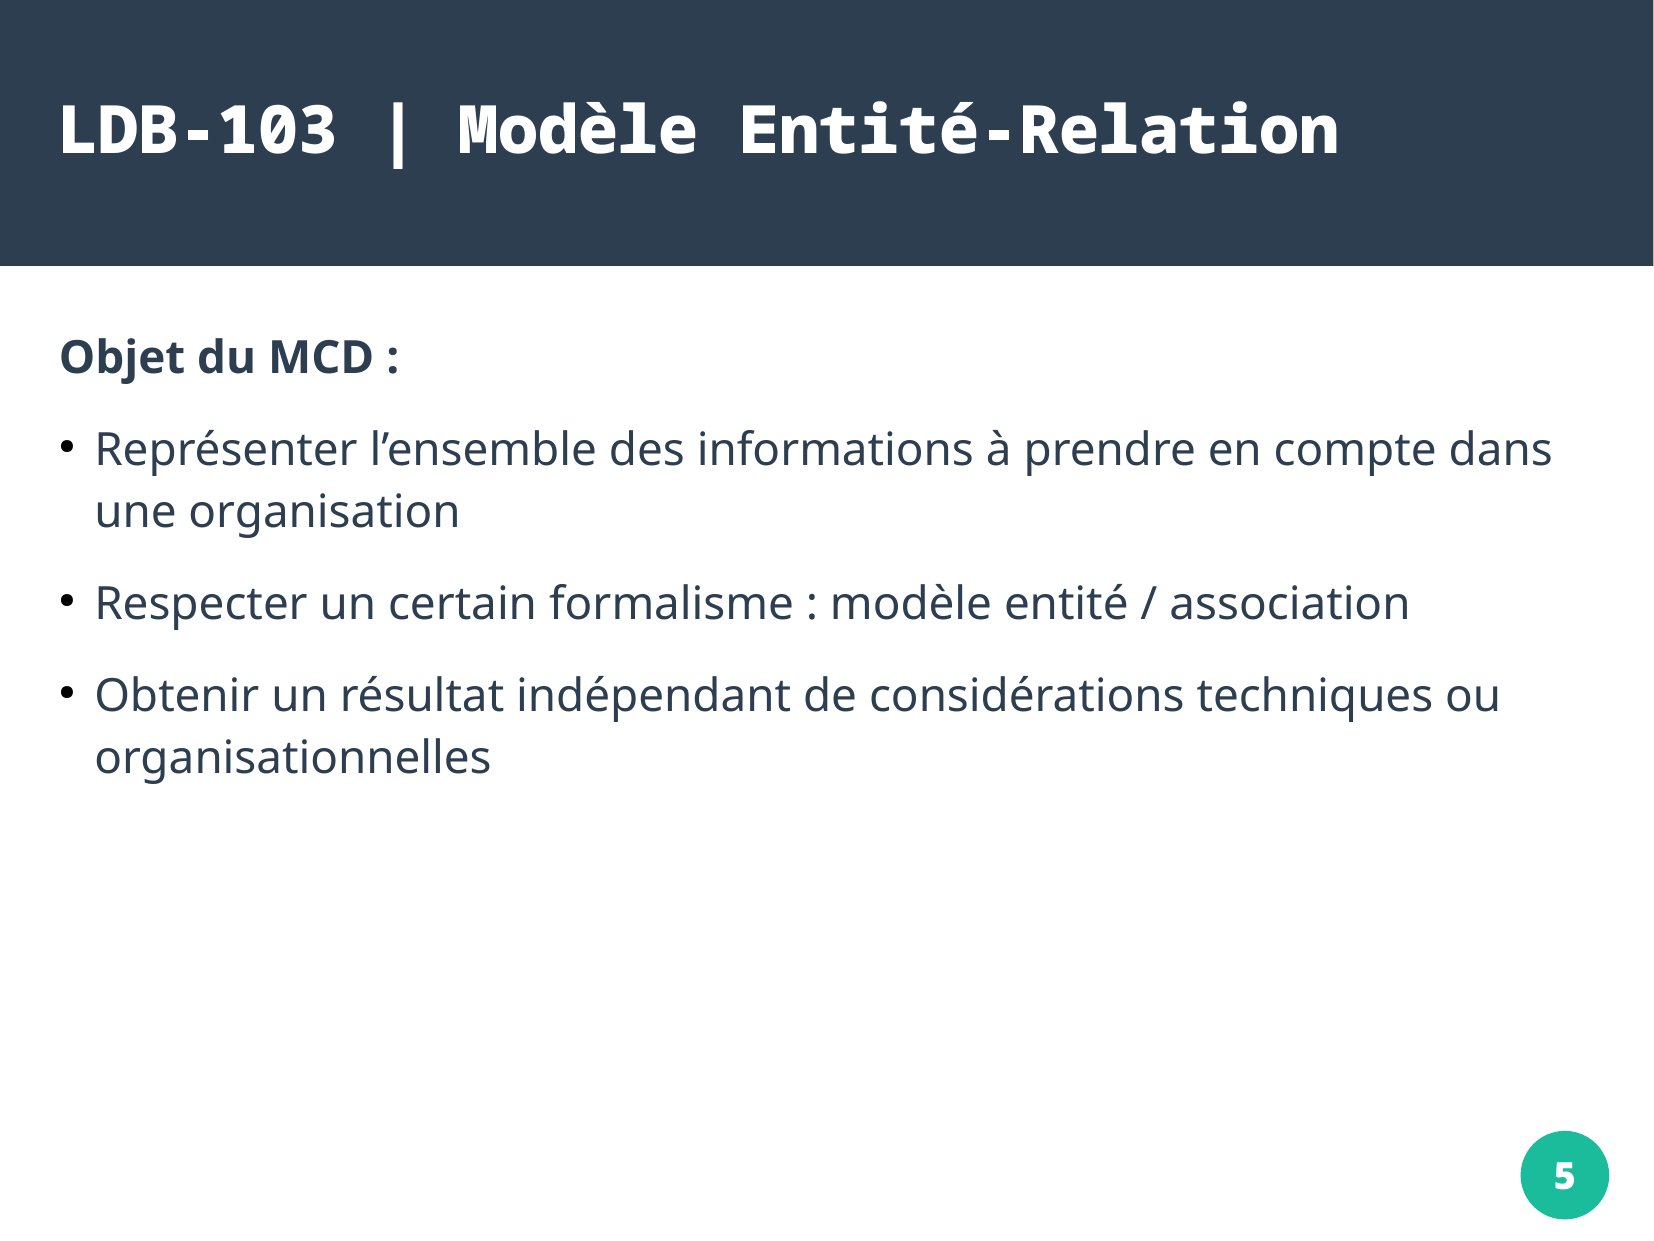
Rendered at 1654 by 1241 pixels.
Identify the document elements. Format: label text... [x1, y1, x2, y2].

list Objet du MCD : Représenter l’ensemble des informations à prendre en compte dans une organisation Respecter un certain formalisme : modèle entité / association Obtenir un résultat indépendant de considérations techniques ou organisationnelles [58, 324, 1595, 1152]
title LDB-103 | Modèle Entité-Relation [58, 49, 1595, 207]
